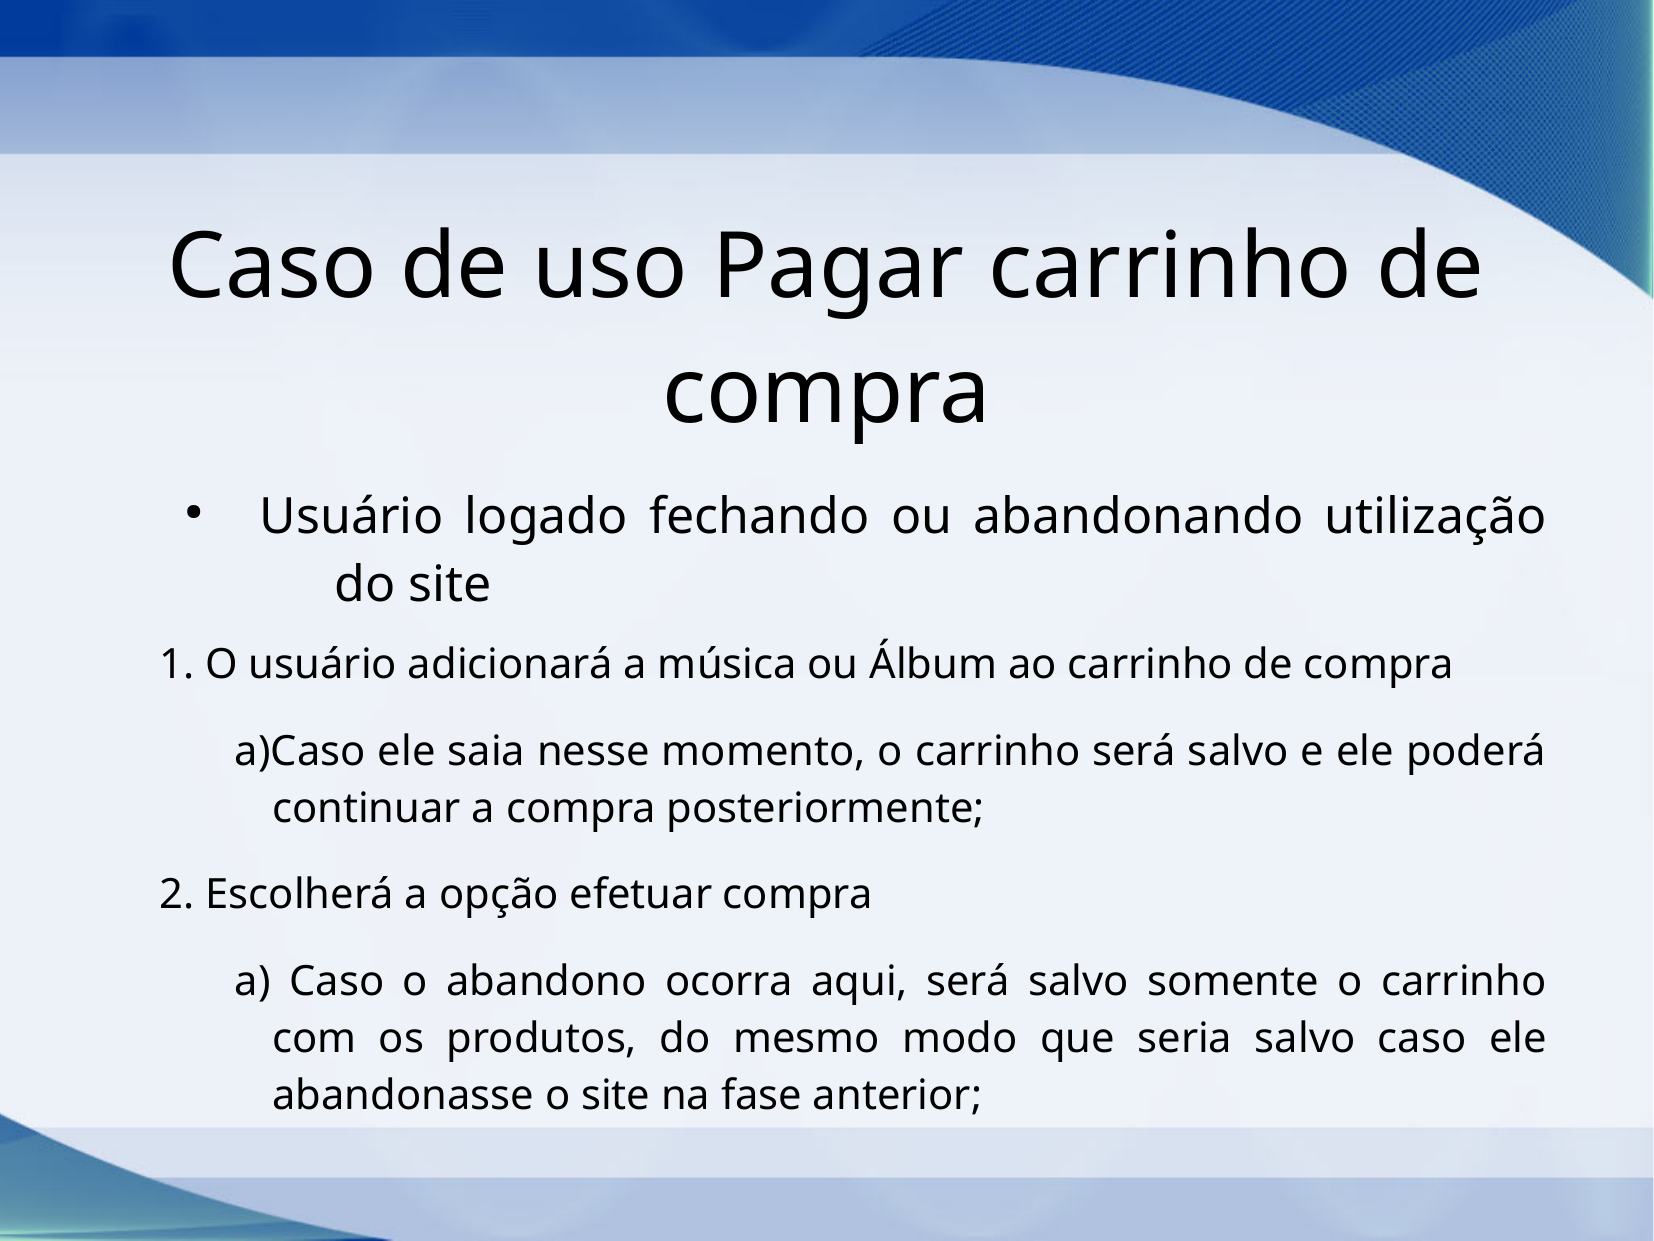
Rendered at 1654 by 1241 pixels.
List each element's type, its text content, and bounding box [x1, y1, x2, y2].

title Caso de uso Pagar carrinho de compra [82, 219, 1571, 429]
list Usuário logado fechando ou abandonando utilização do site 1. O usuário adicionará a música ou Álbum ao carrinho de compra a)Caso ele saia nesse momento, o carrinho será salvo e ele poderá continuar a compra posteriormente; 2. Escolherá a opção efetuar compra a) Caso o abandono ocorra aqui, será salvo somente o carrinho com os produtos, do mesmo modo que seria salvo caso ele abandonasse o site na fase anterior; [47, 479, 1548, 1199]
picture [0, 0, 1654, 1241]
